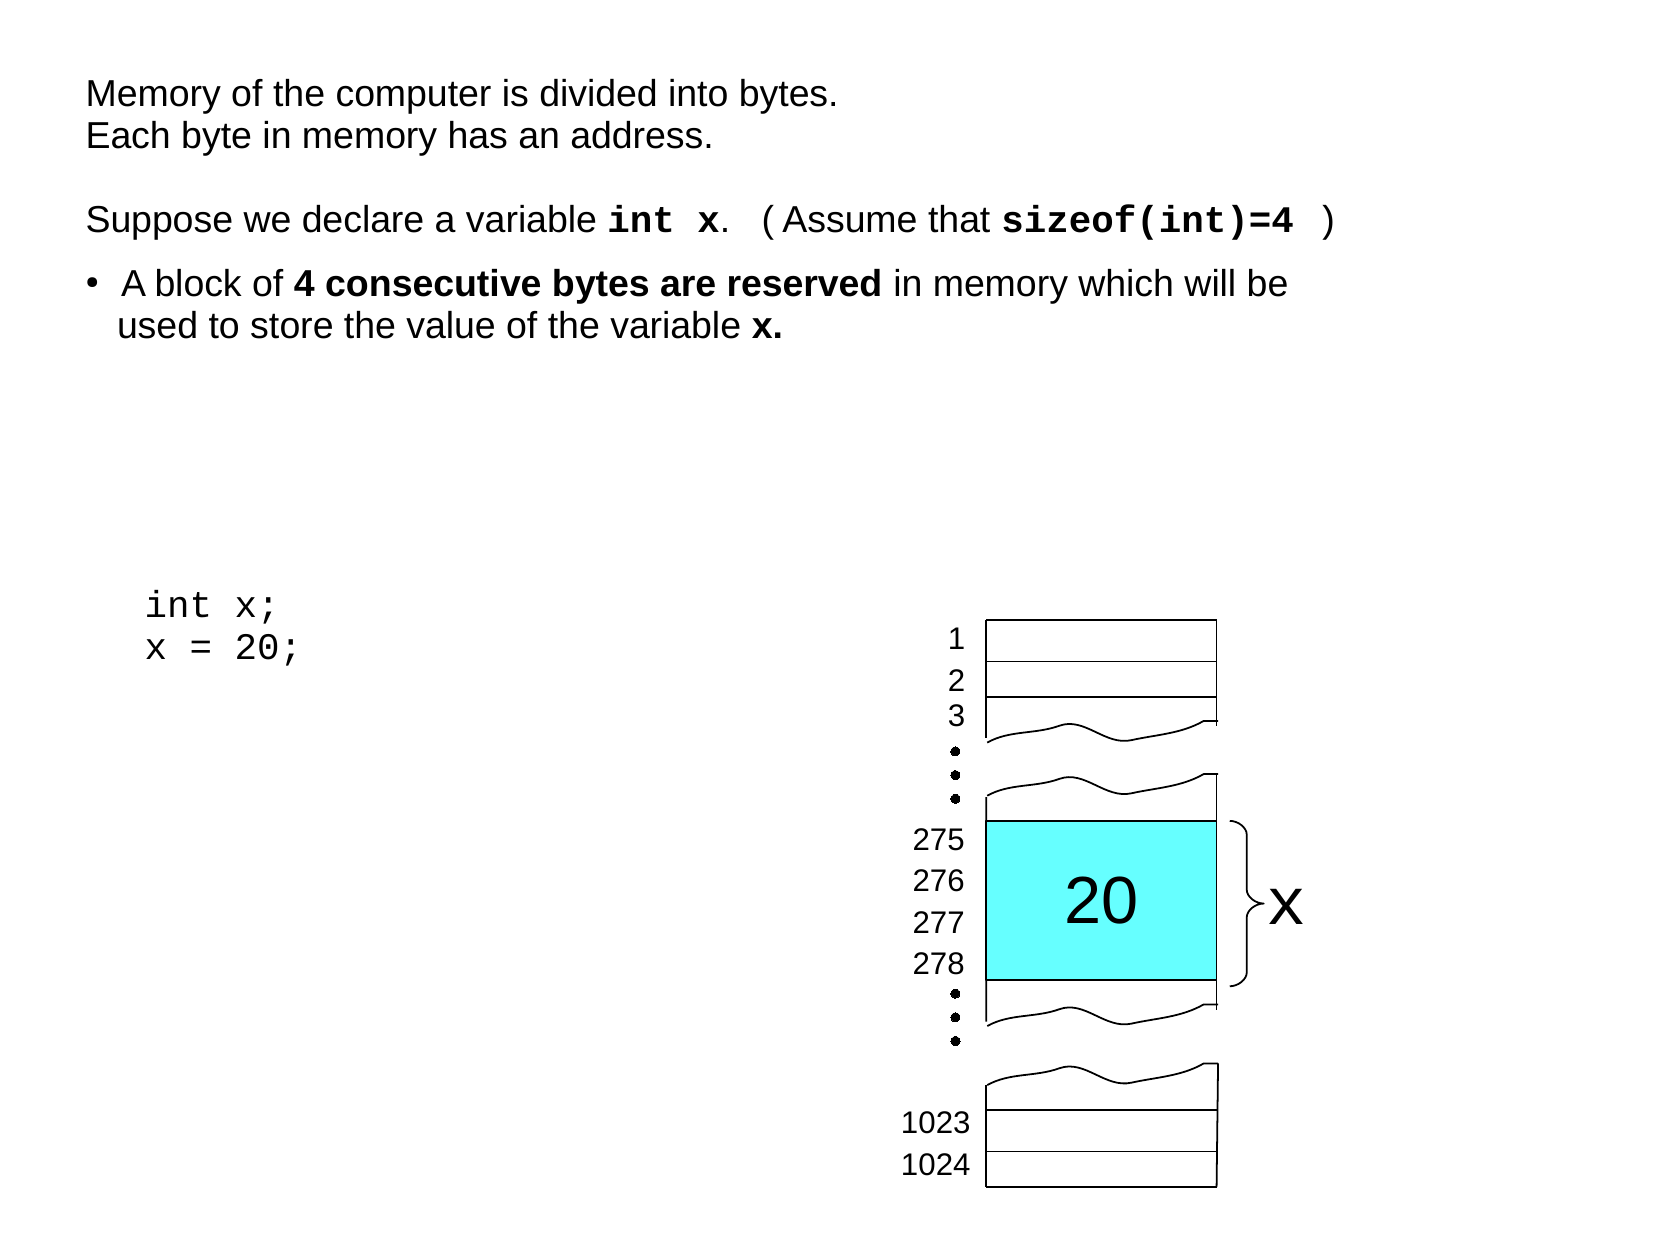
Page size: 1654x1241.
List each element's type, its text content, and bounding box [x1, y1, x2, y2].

text_box [950, 1012, 960, 1022]
text_box 1 [933, 614, 981, 655]
text_box [950, 746, 960, 756]
text_box 1024 [886, 1139, 986, 1190]
text_box int x; x = 20; [129, 578, 318, 680]
text_box x [1251, 862, 1322, 954]
text_box [950, 770, 960, 780]
text_box 20 [986, 820, 1217, 981]
text_box 1023 [886, 1098, 986, 1139]
text_box [950, 1036, 961, 1046]
text_box 278 [897, 938, 980, 990]
text_box 3 [933, 690, 981, 742]
text_box 277 [897, 897, 980, 938]
text_box Memory of the computer is divided into bytes. Each byte in memory has an address. Suppose we declare a variable int x. ( Assume that sizeof(int)=4 ) A block of 4 consecutive bytes are reserved in memory which will be used to store the value of the variable x. [70, 64, 1354, 374]
text_box 276 [897, 856, 980, 897]
text_box 275 [897, 814, 980, 856]
text_box 2 [933, 655, 981, 690]
text_box [950, 989, 960, 999]
text_box [950, 794, 960, 804]
